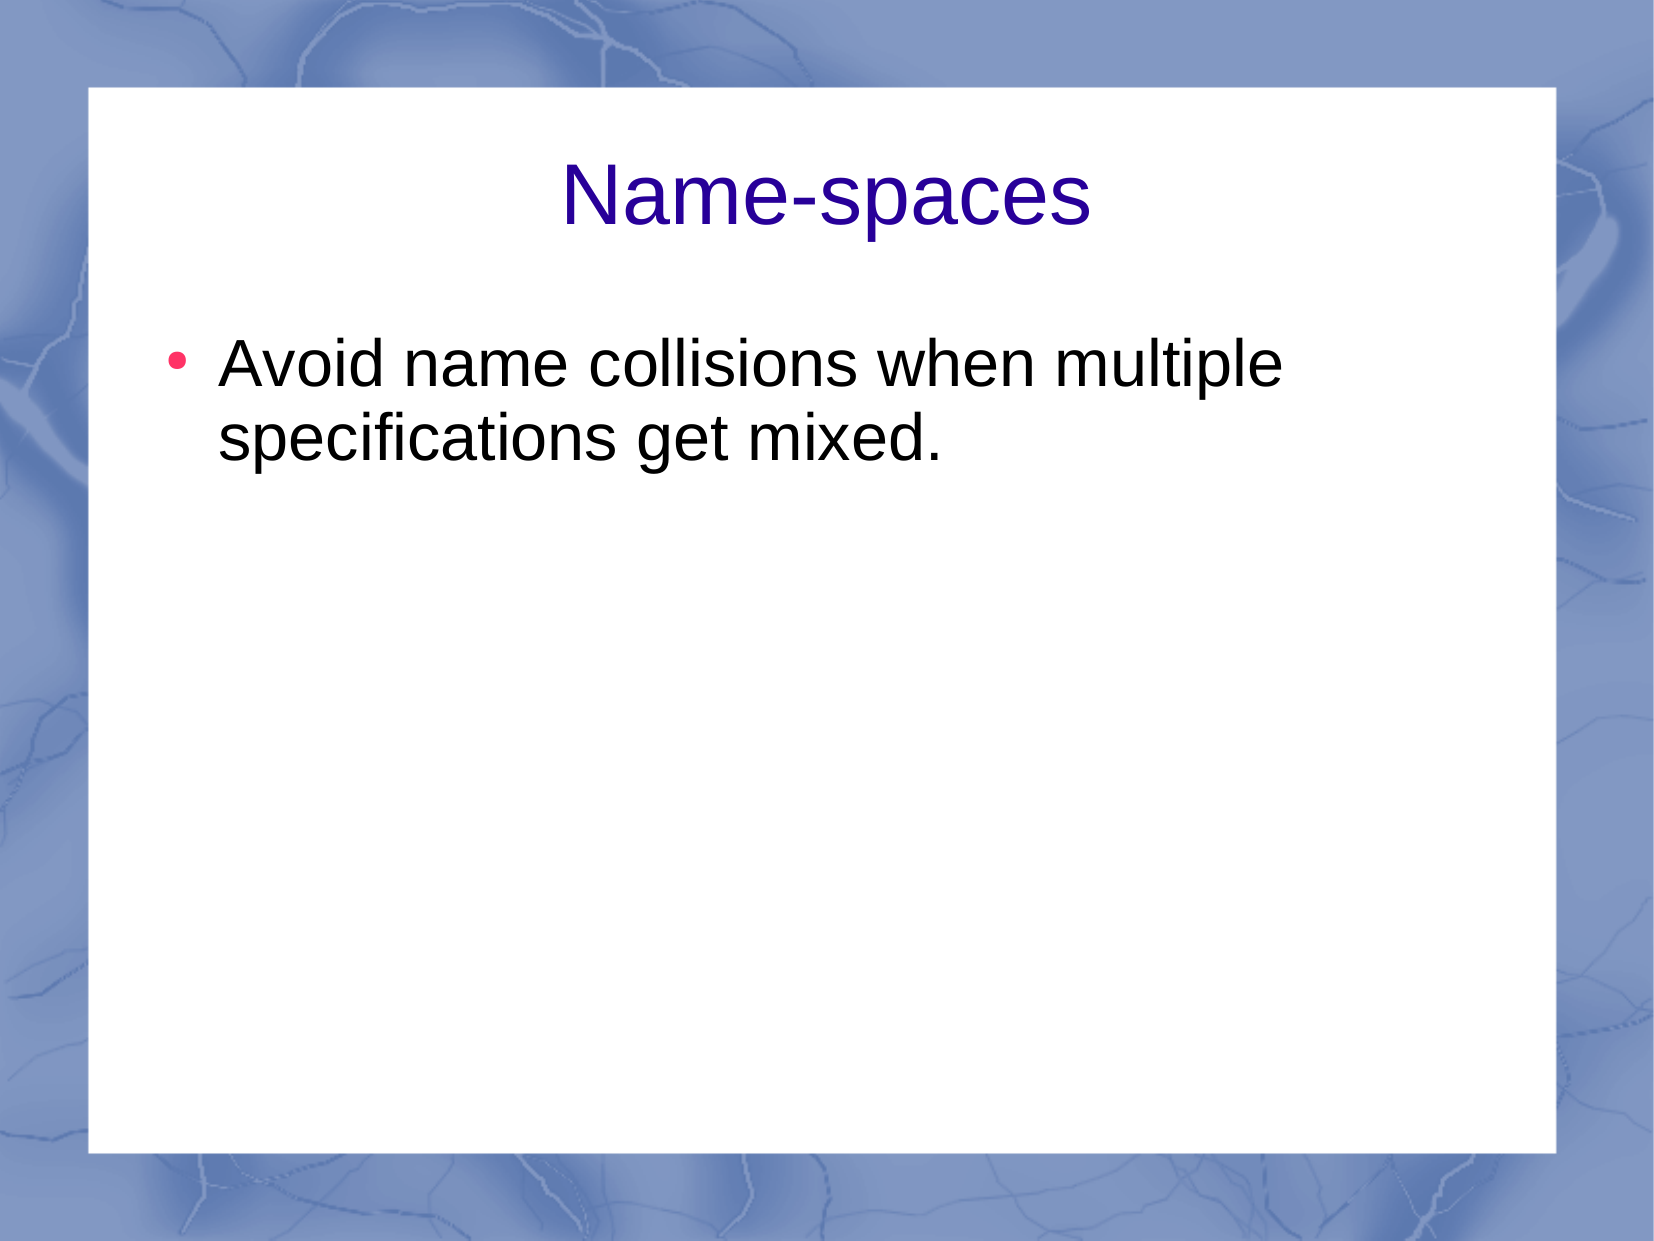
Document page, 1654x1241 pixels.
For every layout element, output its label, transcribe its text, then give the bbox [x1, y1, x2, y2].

list Avoid name collisions when multiple specifications get mixed. [147, 325, 1506, 1232]
picture [0, 0, 1654, 1241]
title Name-spaces [118, 90, 1536, 298]
